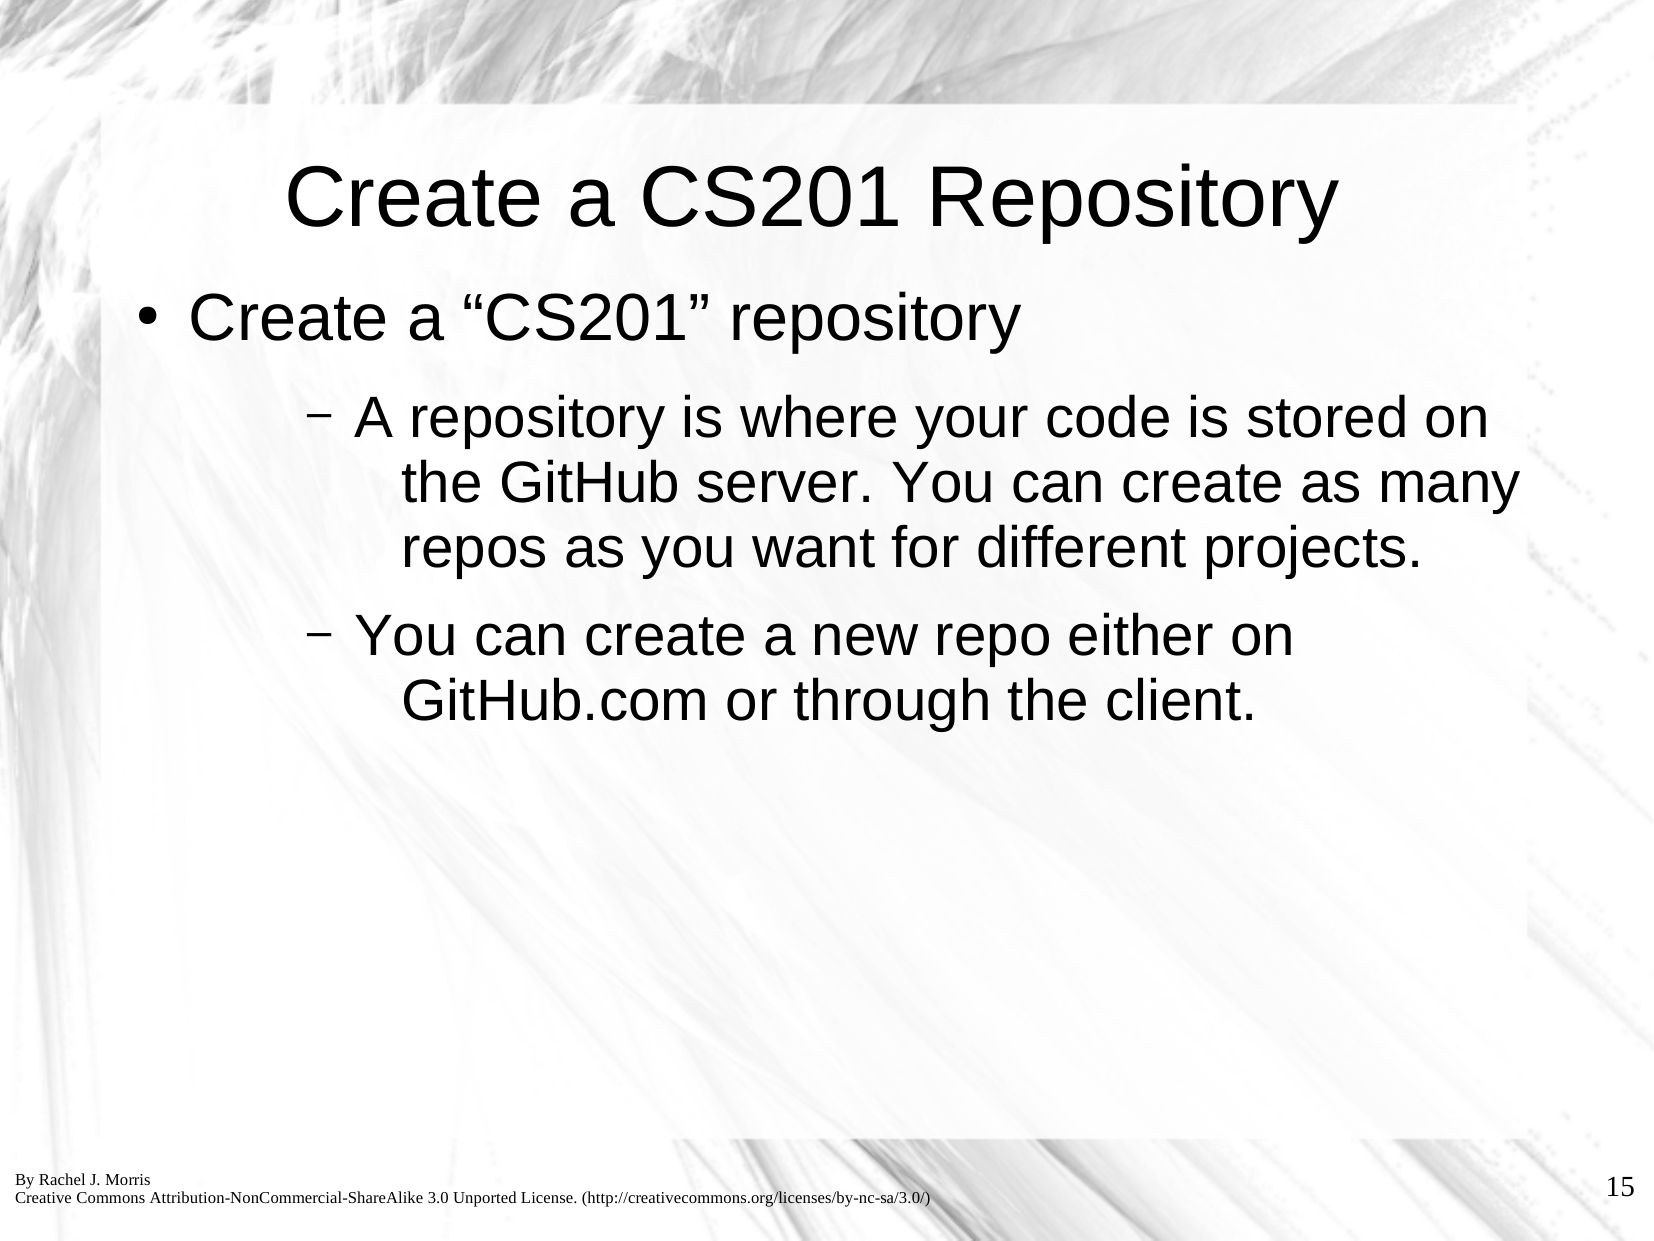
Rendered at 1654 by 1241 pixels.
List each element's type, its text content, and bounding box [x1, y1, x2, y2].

list Create a “CS201” repository A repository is where your code is stored on the GitHub server. You can create as many repos as you want for different projects. You can create a new repo either on GitHub.com or through the client. [118, 280, 1571, 1000]
title Create a CS201 Repository [118, 112, 1506, 280]
picture [0, 0, 1654, 1241]
